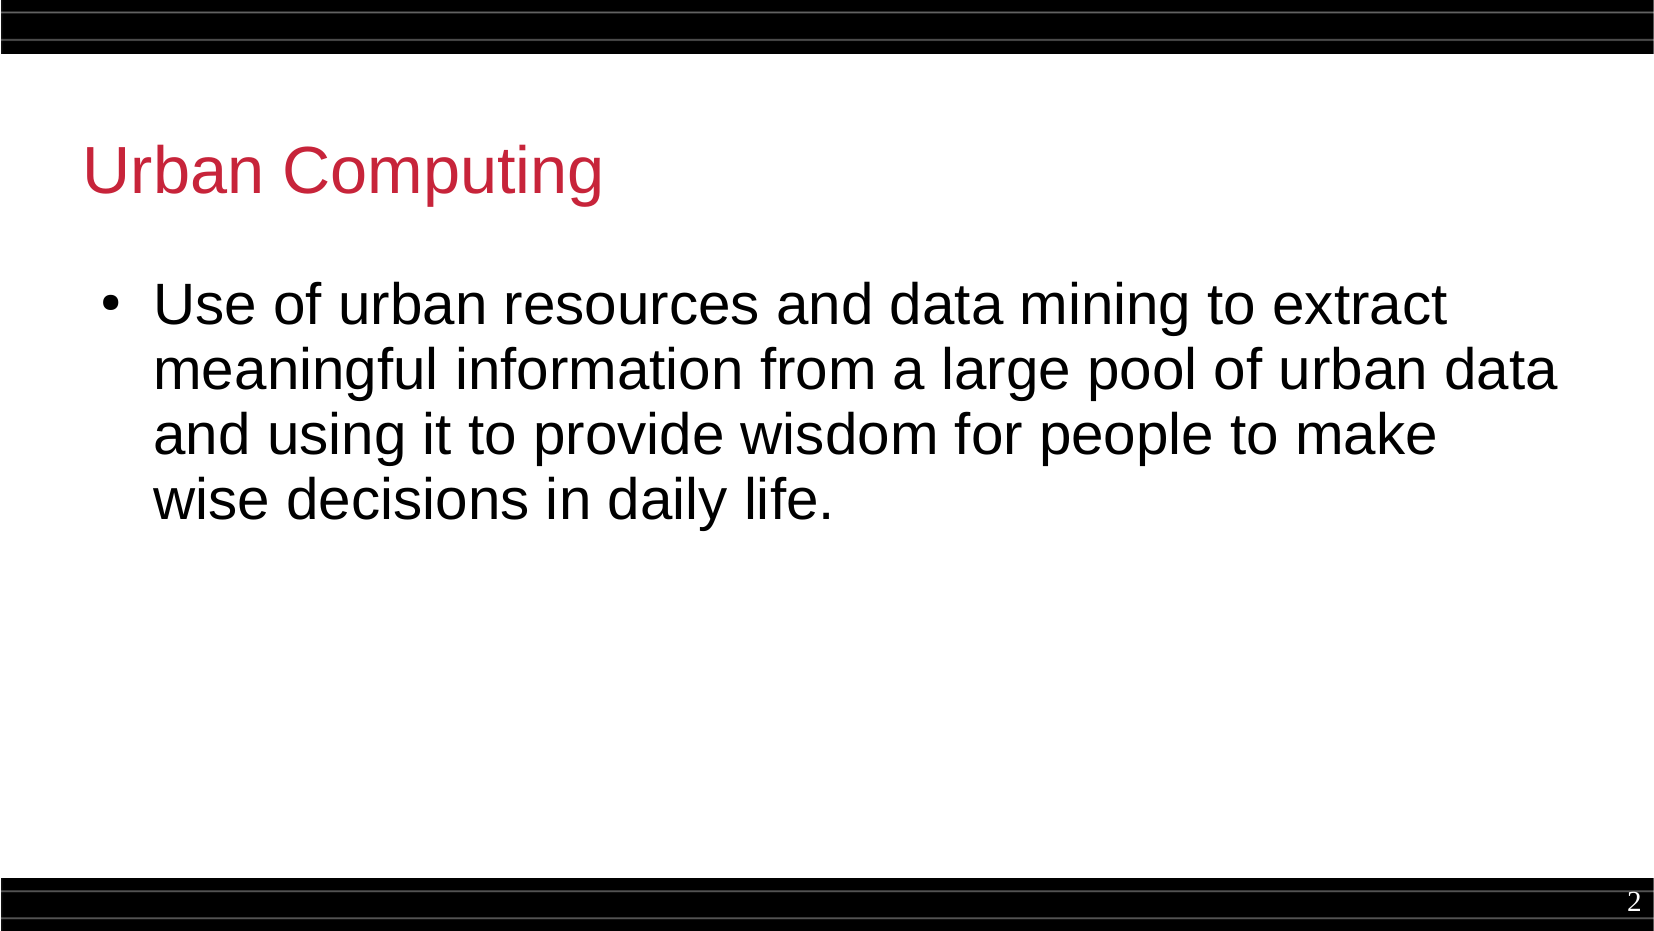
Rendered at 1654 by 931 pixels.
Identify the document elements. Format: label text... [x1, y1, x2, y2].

title Urban Computing [82, 92, 1571, 249]
picture [1, 0, 1654, 54]
list Use of urban resources and data mining to extract meaningful information from a large pool of urban data and using it to provide wisdom for people to make wise decisions in daily life. [82, 271, 1571, 851]
picture [1, 878, 1654, 931]
